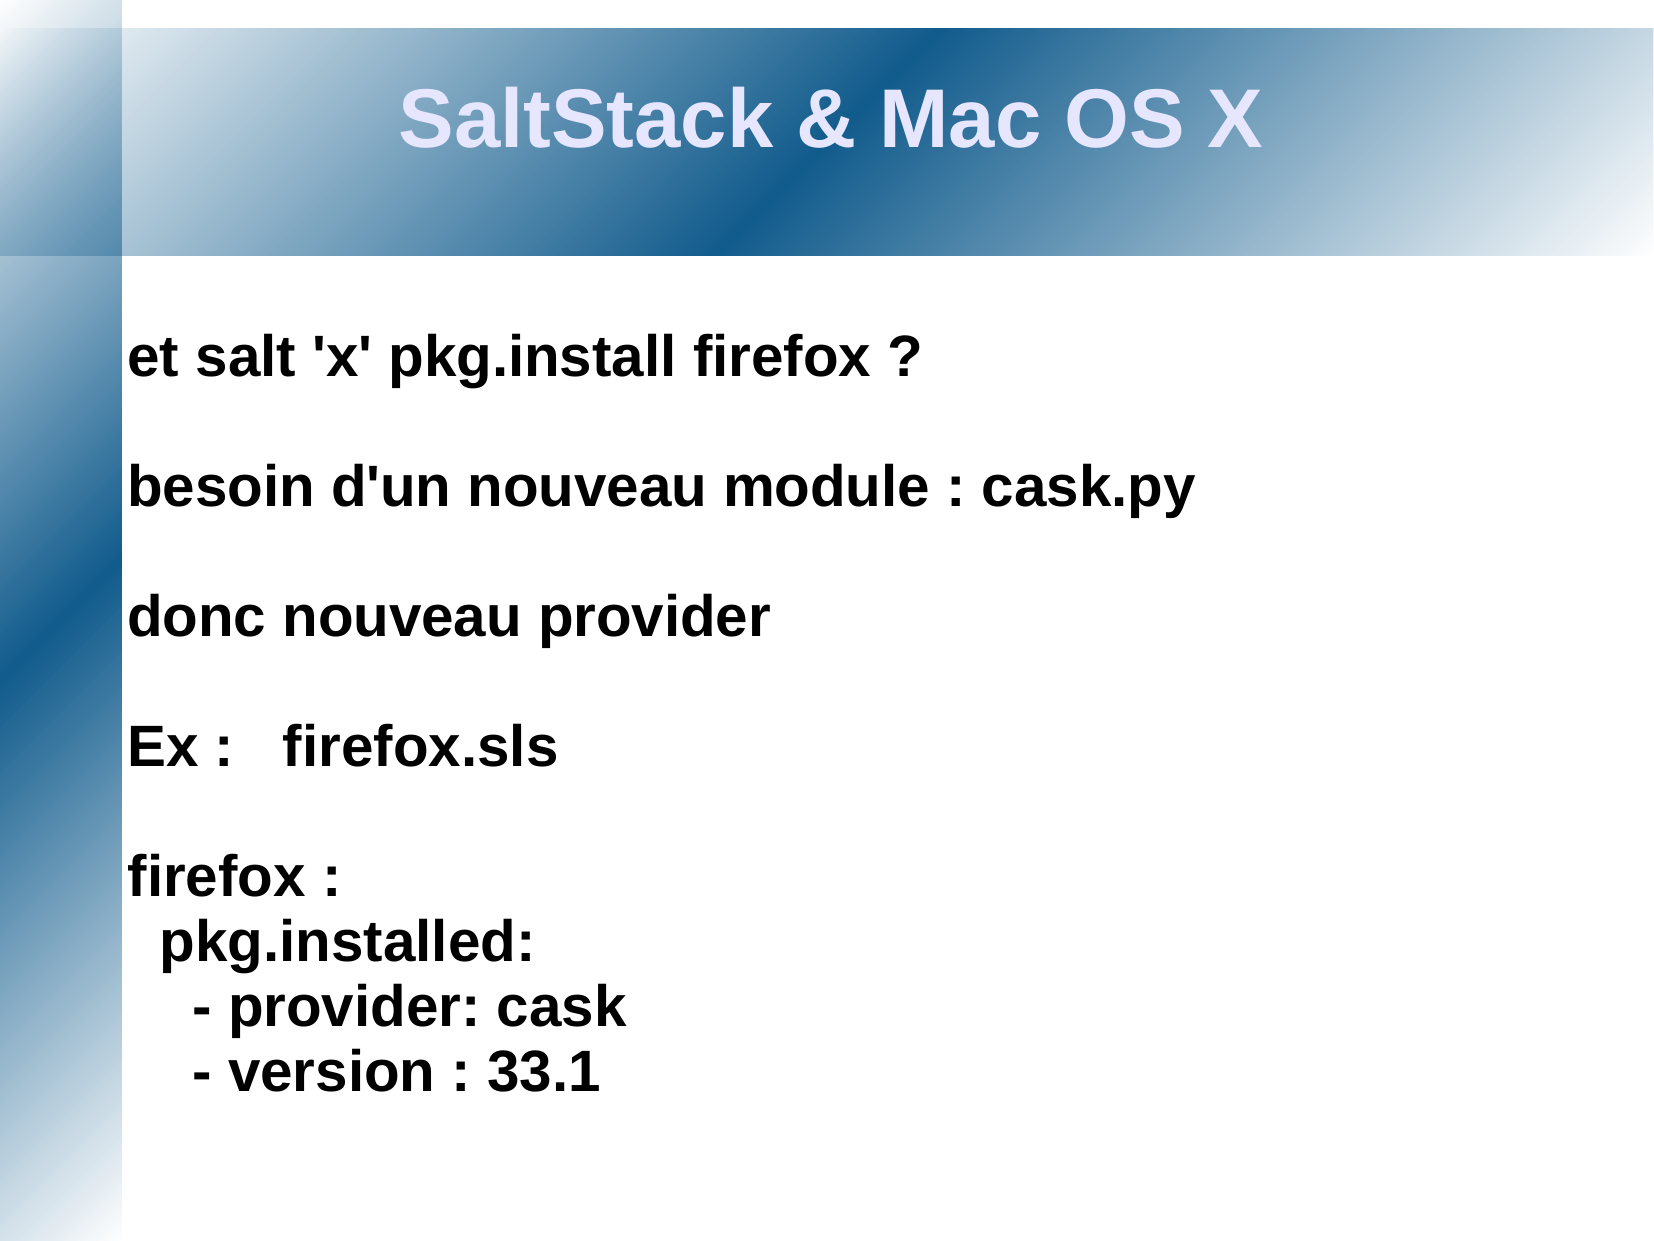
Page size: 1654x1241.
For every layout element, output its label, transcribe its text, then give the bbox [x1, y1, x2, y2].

title SaltStack & Mac OS X [125, 71, 1538, 165]
subtitle et salt 'x' pkg.install firefox ? besoin d'un nouveau module : cask.py donc nouveau provider Ex : firefox.sls firefox : pkg.installed: - provider: cask - version : 33.1 [127, 323, 1603, 1128]
